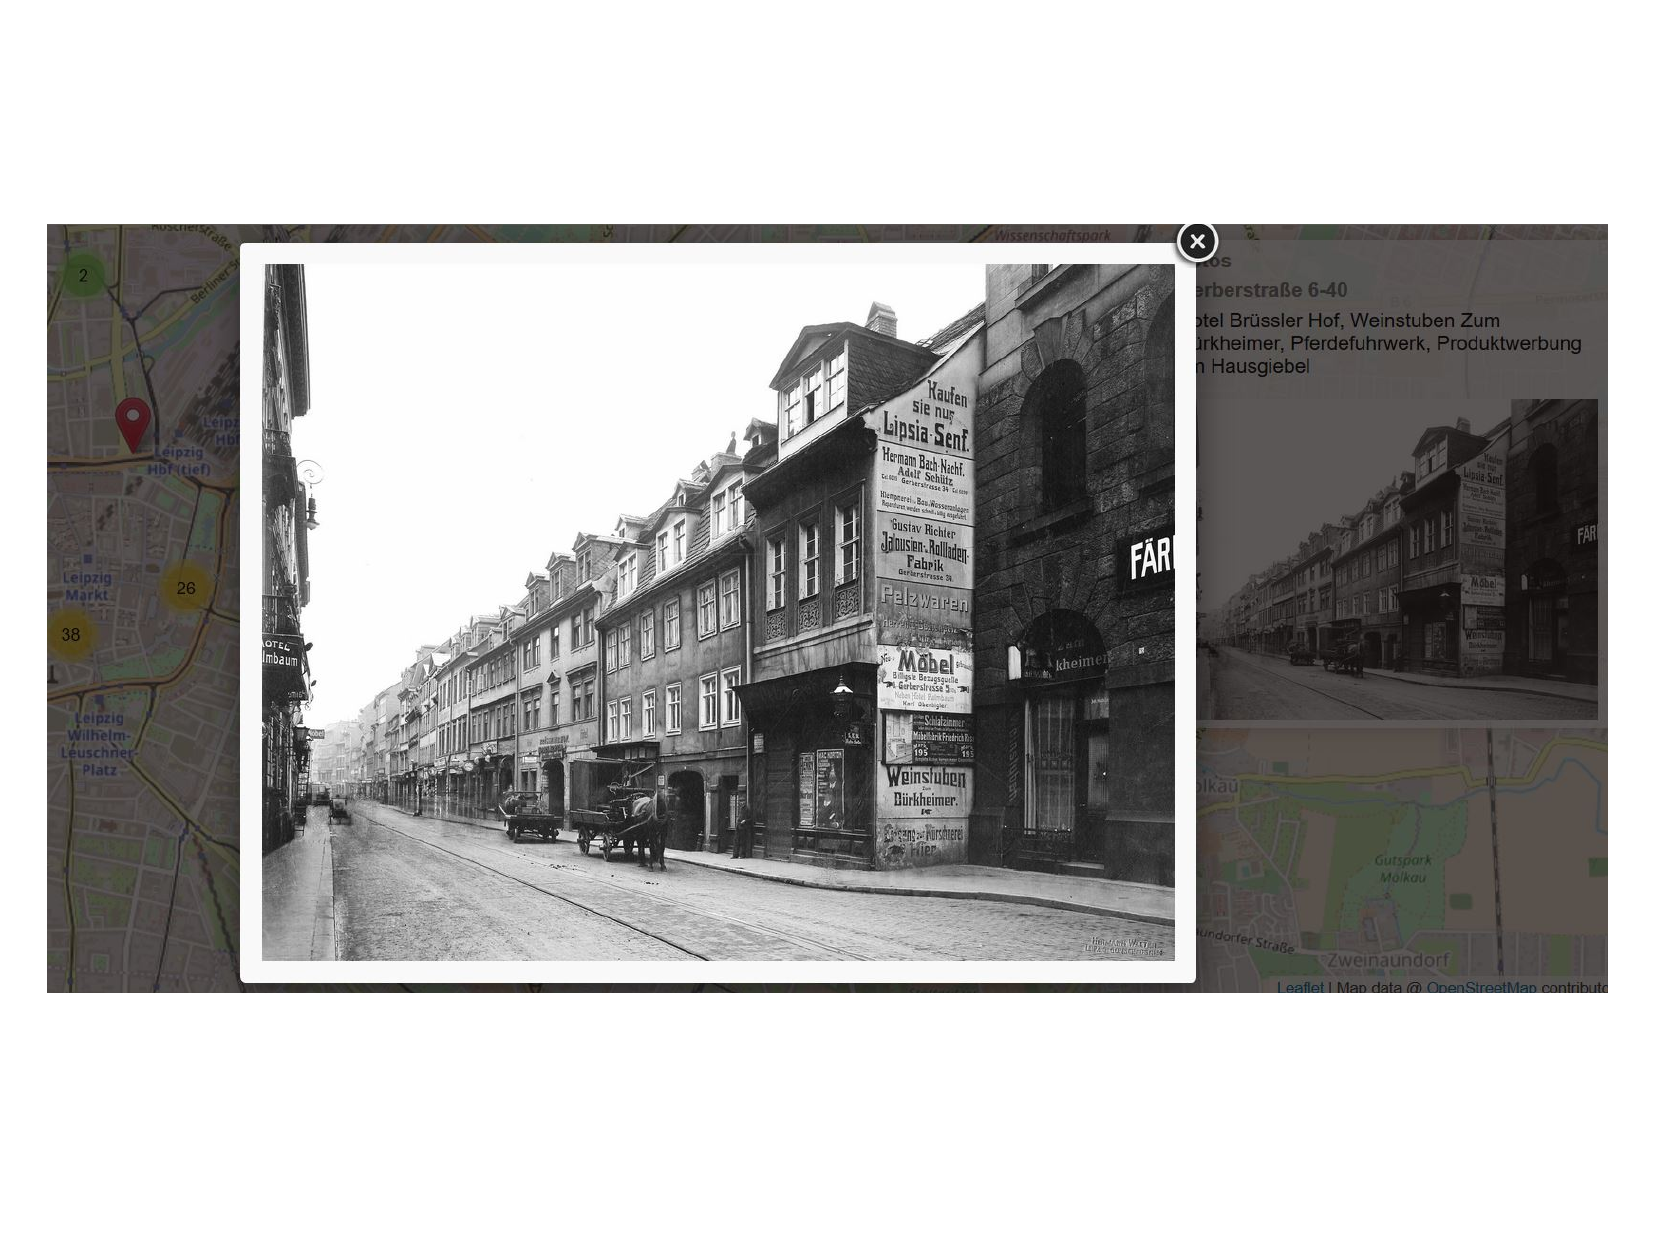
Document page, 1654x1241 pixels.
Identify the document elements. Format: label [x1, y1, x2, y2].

picture [47, 224, 1608, 993]
